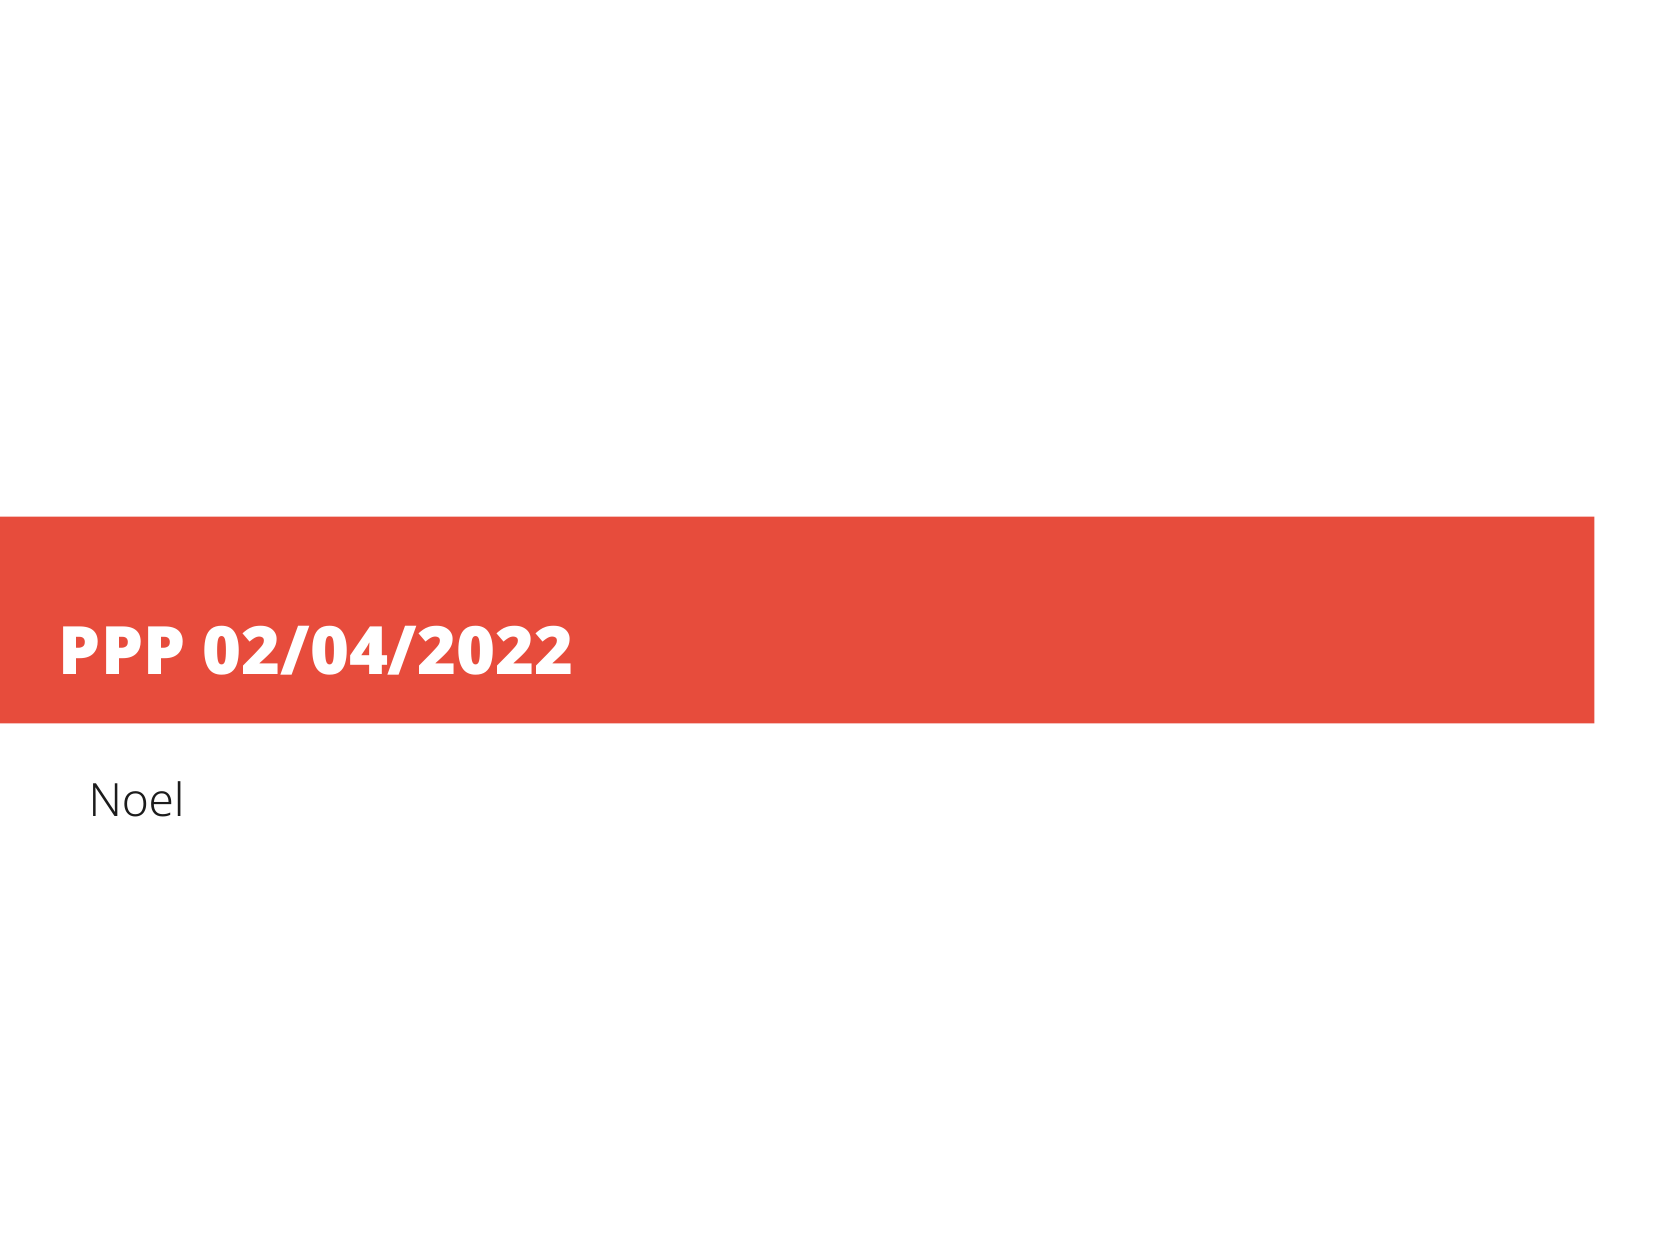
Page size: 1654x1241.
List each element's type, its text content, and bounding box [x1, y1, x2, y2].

title PPP 02/04/2022 [59, 546, 1595, 694]
subtitle Noel [88, 767, 1595, 1182]
